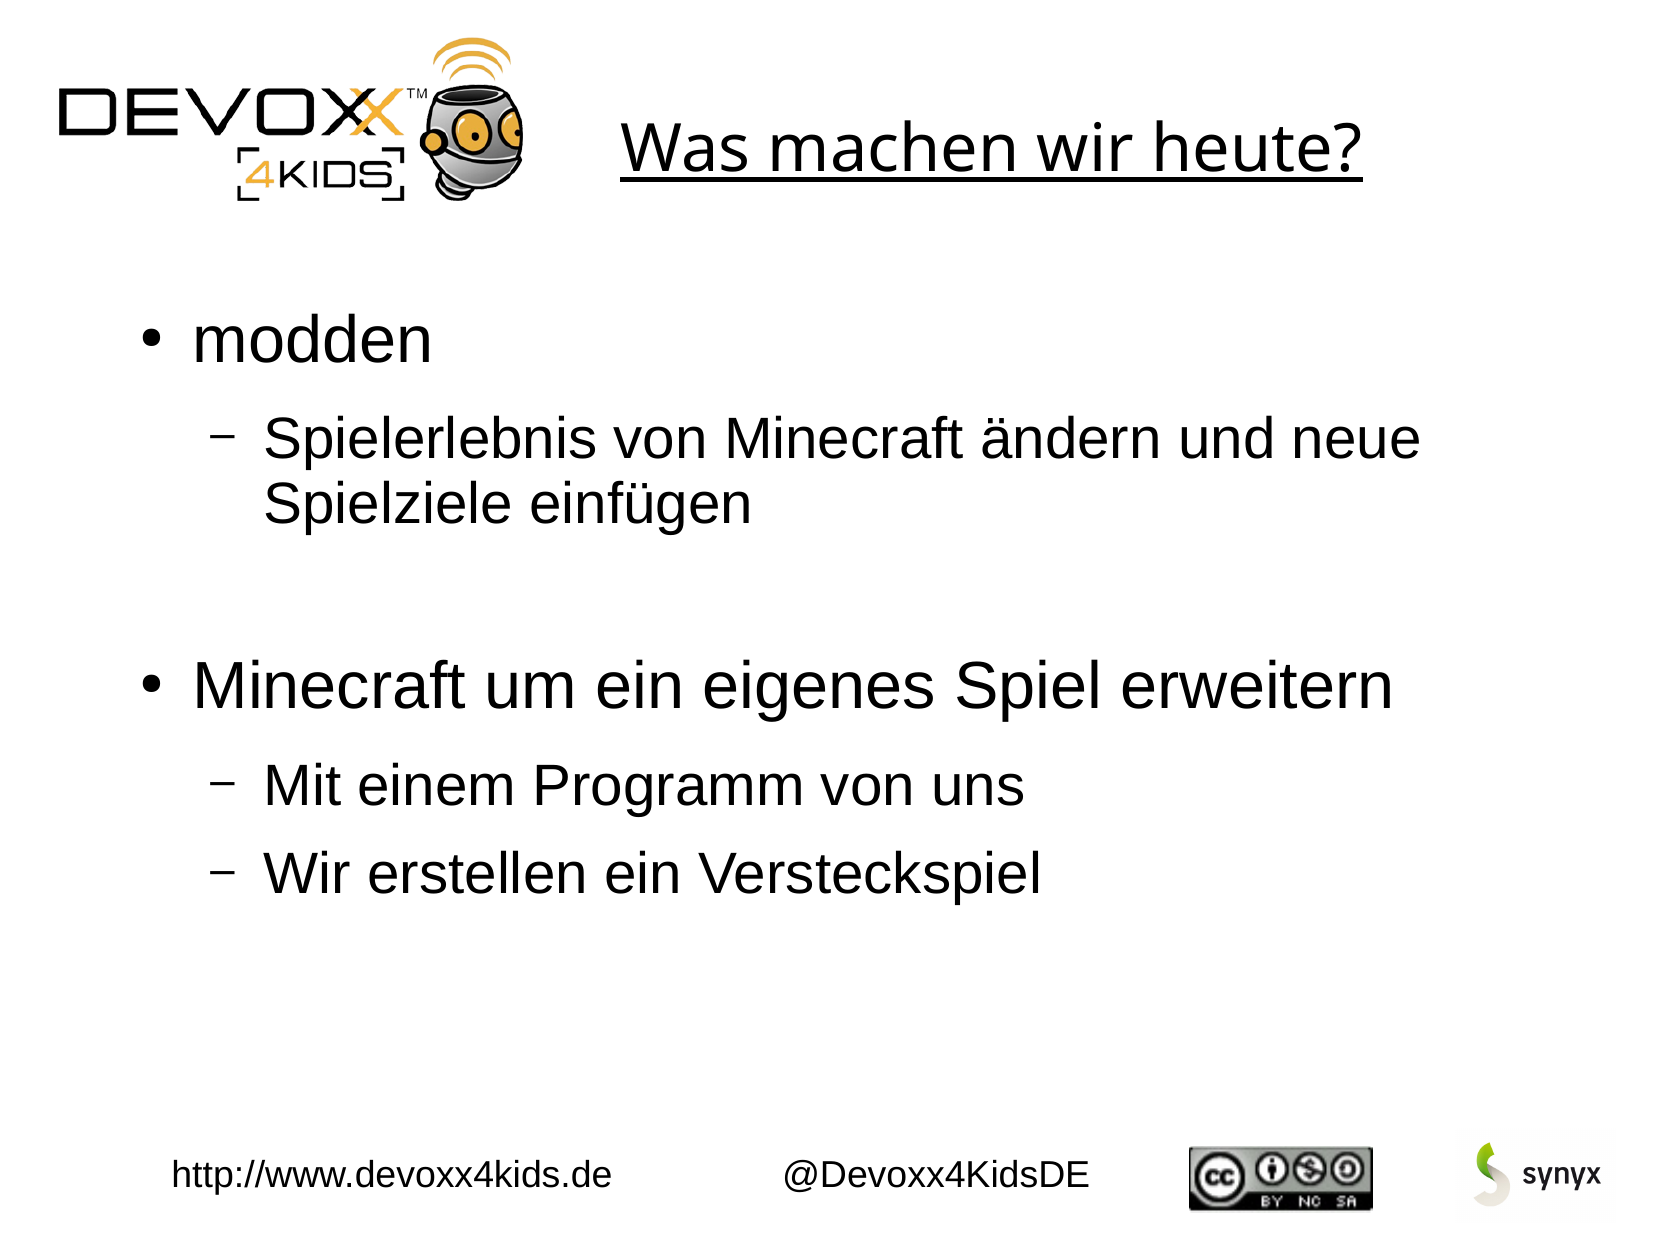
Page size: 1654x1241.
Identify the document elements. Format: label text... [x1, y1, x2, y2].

list modden Spielerlebnis von Minecraft ändern und neue Spielziele einfügen Minecraft um ein eigenes Spiel erweitern Mit einem Programm von uns Wir erstellen ein Versteckspiel [121, 301, 1533, 1022]
picture [1455, 1128, 1616, 1223]
picture [1189, 1146, 1373, 1213]
text_box Was machen wir heute? [605, 92, 1469, 201]
picture [59, 37, 523, 201]
